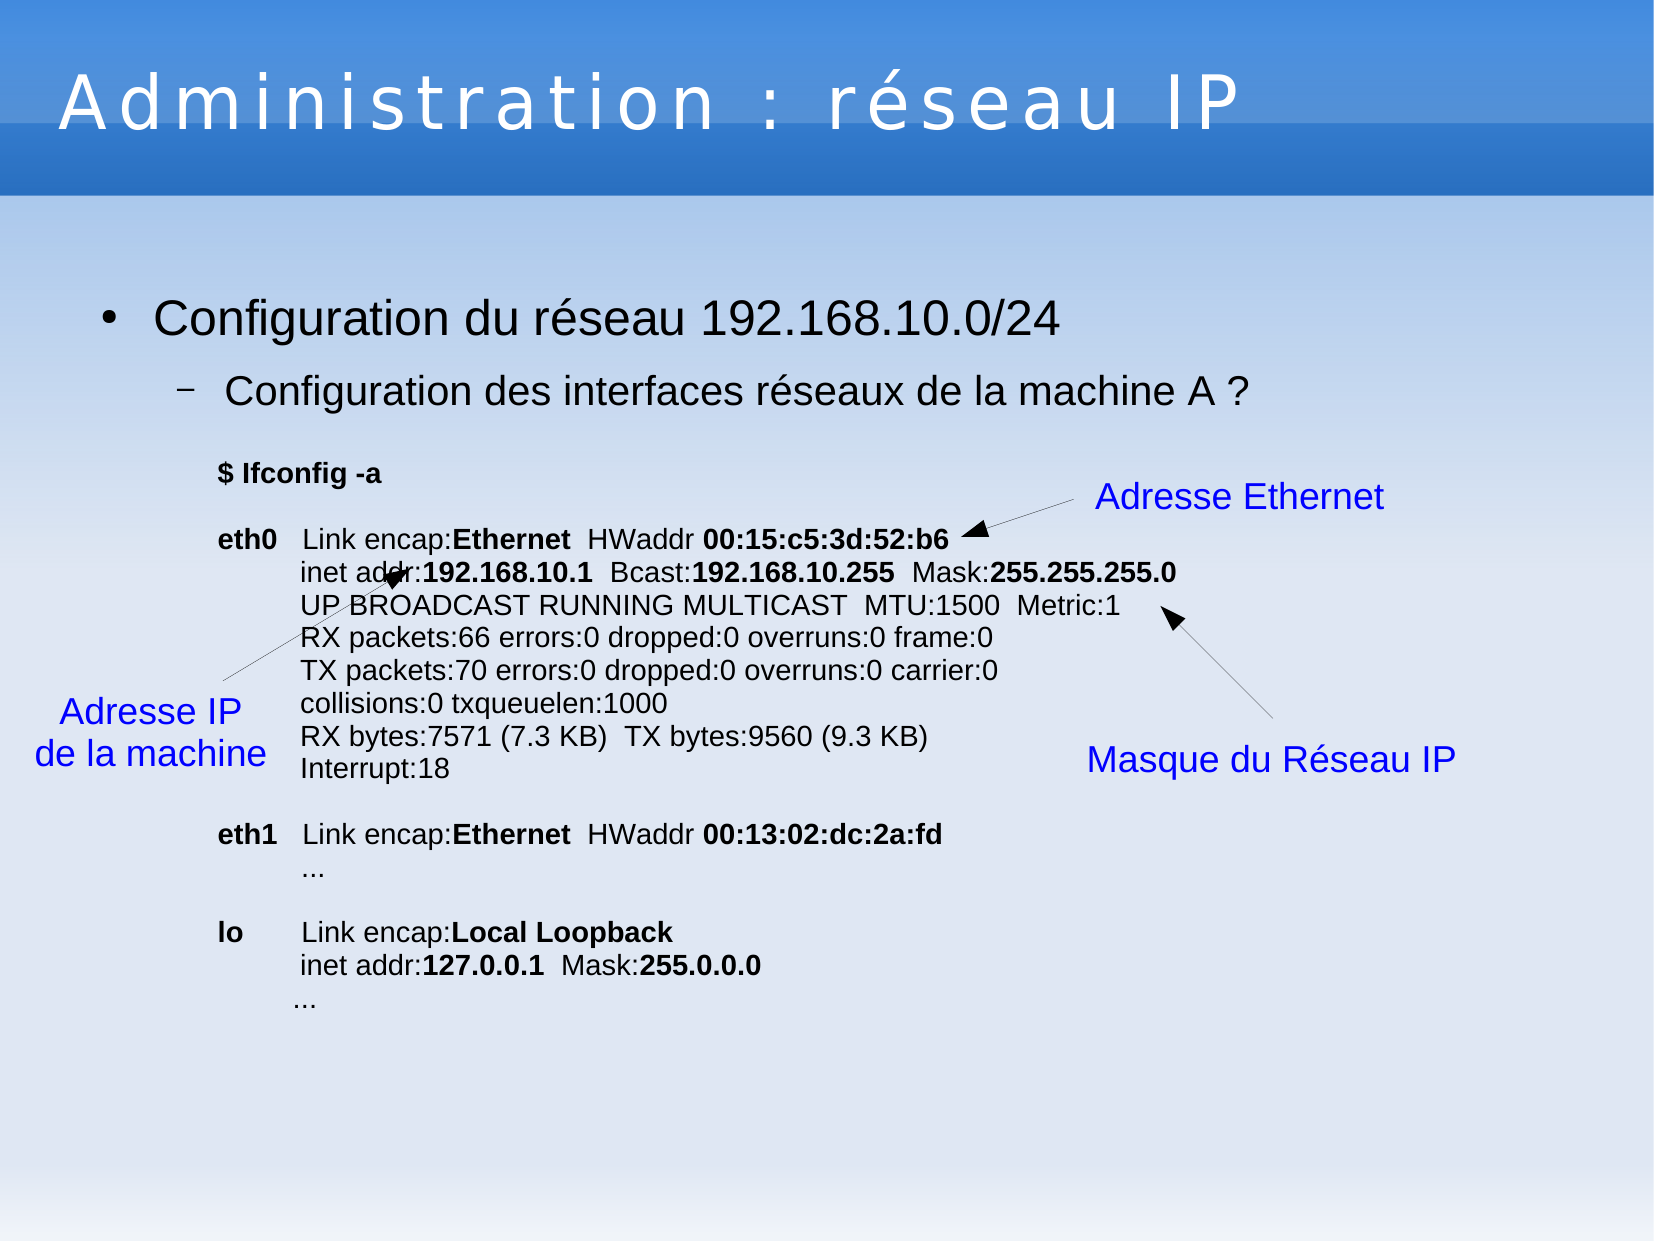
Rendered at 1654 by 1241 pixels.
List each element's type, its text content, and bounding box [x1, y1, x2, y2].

text_box $ Ifconfig -a eth0 Link encap:Ethernet HWaddr 00:15:c5:3d:52:b6 inet addr:192.168.10.1 Bcast:192.168.10.255 Mask:255.255.255.0 UP BROADCAST RUNNING MULTICAST MTU:1500 Metric:1 RX packets:66 errors:0 dropped:0 overruns:0 frame:0 TX packets:70 errors:0 dropped:0 overruns:0 carrier:0 collisions:0 txqueuelen:1000 RX bytes:7571 (7.3 KB) TX bytes:9560 (9.3 KB) Interrupt:18 eth1 Link encap:Ethernet HWaddr 00:13:02:dc:2a:fd ... lo Link encap:Local Loopback inet addr:127.0.0.1 Mask:255.0.0.0 ... [203, 450, 1498, 1094]
list Configuration du réseau 192.168.10.0/24 Configuration des interfaces réseaux de la machine A ? [82, 290, 1571, 1109]
picture [0, 0, 1654, 1241]
text_box Masque du Réseau IP [1071, 730, 1472, 788]
text_box Adresse Ethernet [1080, 467, 1400, 525]
title Administration : réseau IP [59, 36, 1388, 171]
text_box Adresse IP de la machine [19, 683, 283, 783]
